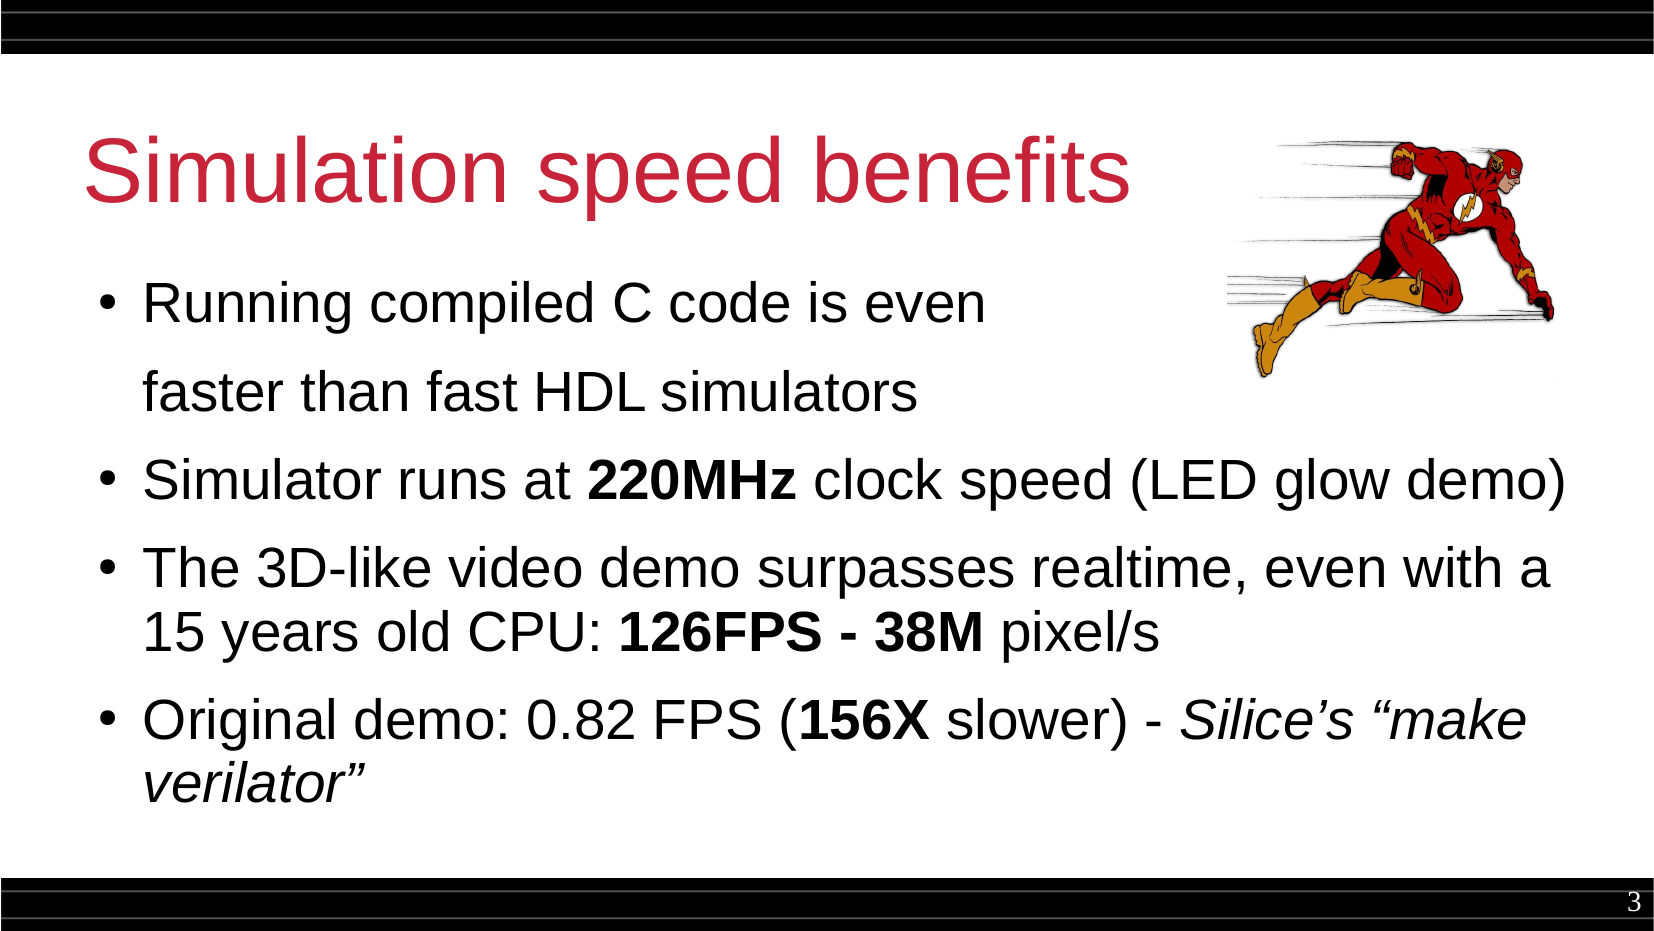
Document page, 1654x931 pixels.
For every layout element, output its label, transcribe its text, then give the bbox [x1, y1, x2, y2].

picture [1, 0, 1654, 54]
title Simulation speed benefits [82, 92, 1571, 249]
list Running compiled C code is even faster than fast HDL simulators Simulator runs at 220MHz clock speed (LED glow demo) The 3D-like video demo surpasses realtime, even with a 15 years old CPU: 126FPS - 38M pixel/s Original demo: 0.82 FPS (156X slower) - Silice’s “make verilator” [82, 271, 1571, 851]
picture [1, 878, 1654, 931]
picture [1227, 118, 1571, 390]
text_box [778, 465, 809, 536]
